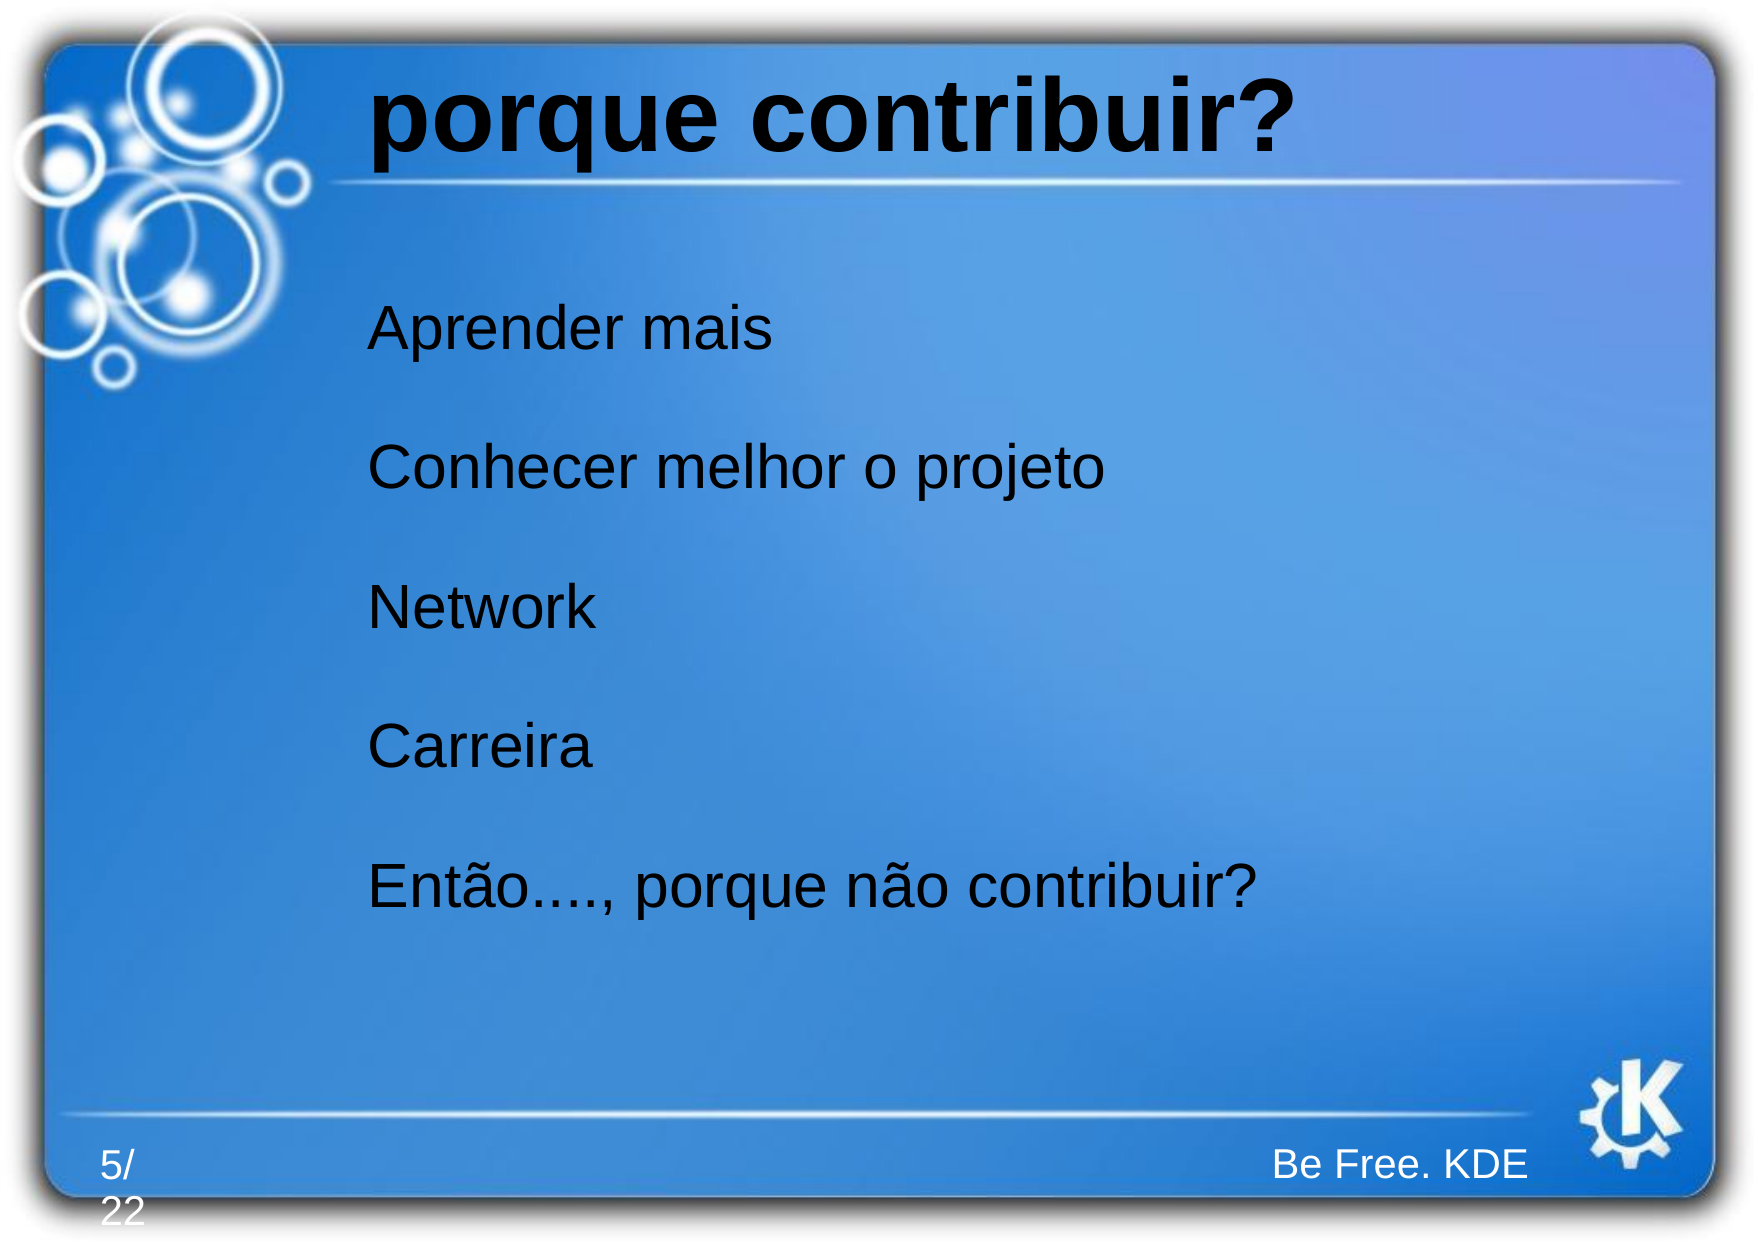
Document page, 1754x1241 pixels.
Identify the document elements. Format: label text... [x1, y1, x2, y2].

title porque contribuir? [352, 49, 1651, 174]
list Aprender mais Conhecer melhor o projeto Network Carreira Então...., porque não contribuir? [352, 285, 1651, 1079]
picture [0, 0, 1754, 1241]
